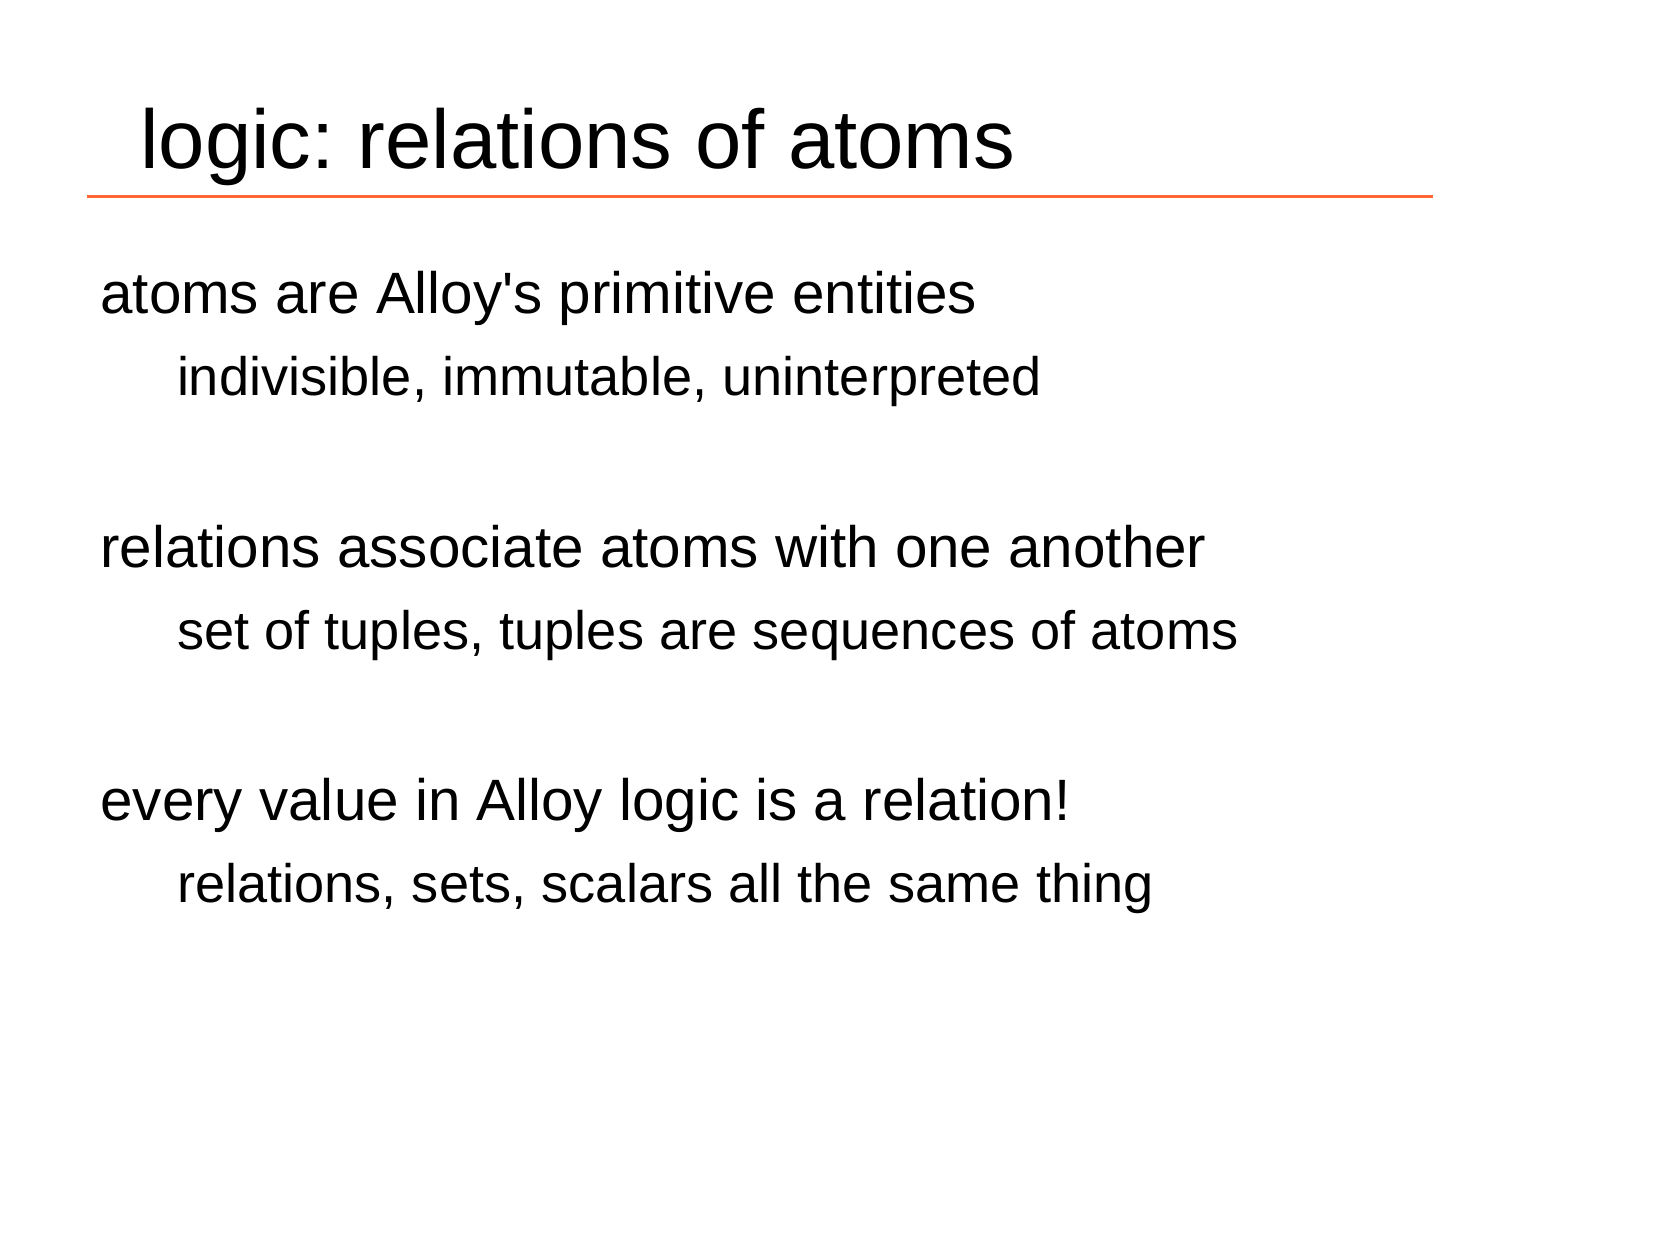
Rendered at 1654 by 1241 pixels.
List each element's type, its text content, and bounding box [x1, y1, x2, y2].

title logic: relations of atoms [140, 86, 1603, 192]
list atoms are Alloy's primitive entities indivisible, immutable, uninterpreted relations associate atoms with one another set of tuples, tuples are sequences of atoms every value in Alloy logic is a relation! relations, sets, scalars all the same thing [82, 260, 1571, 1120]
